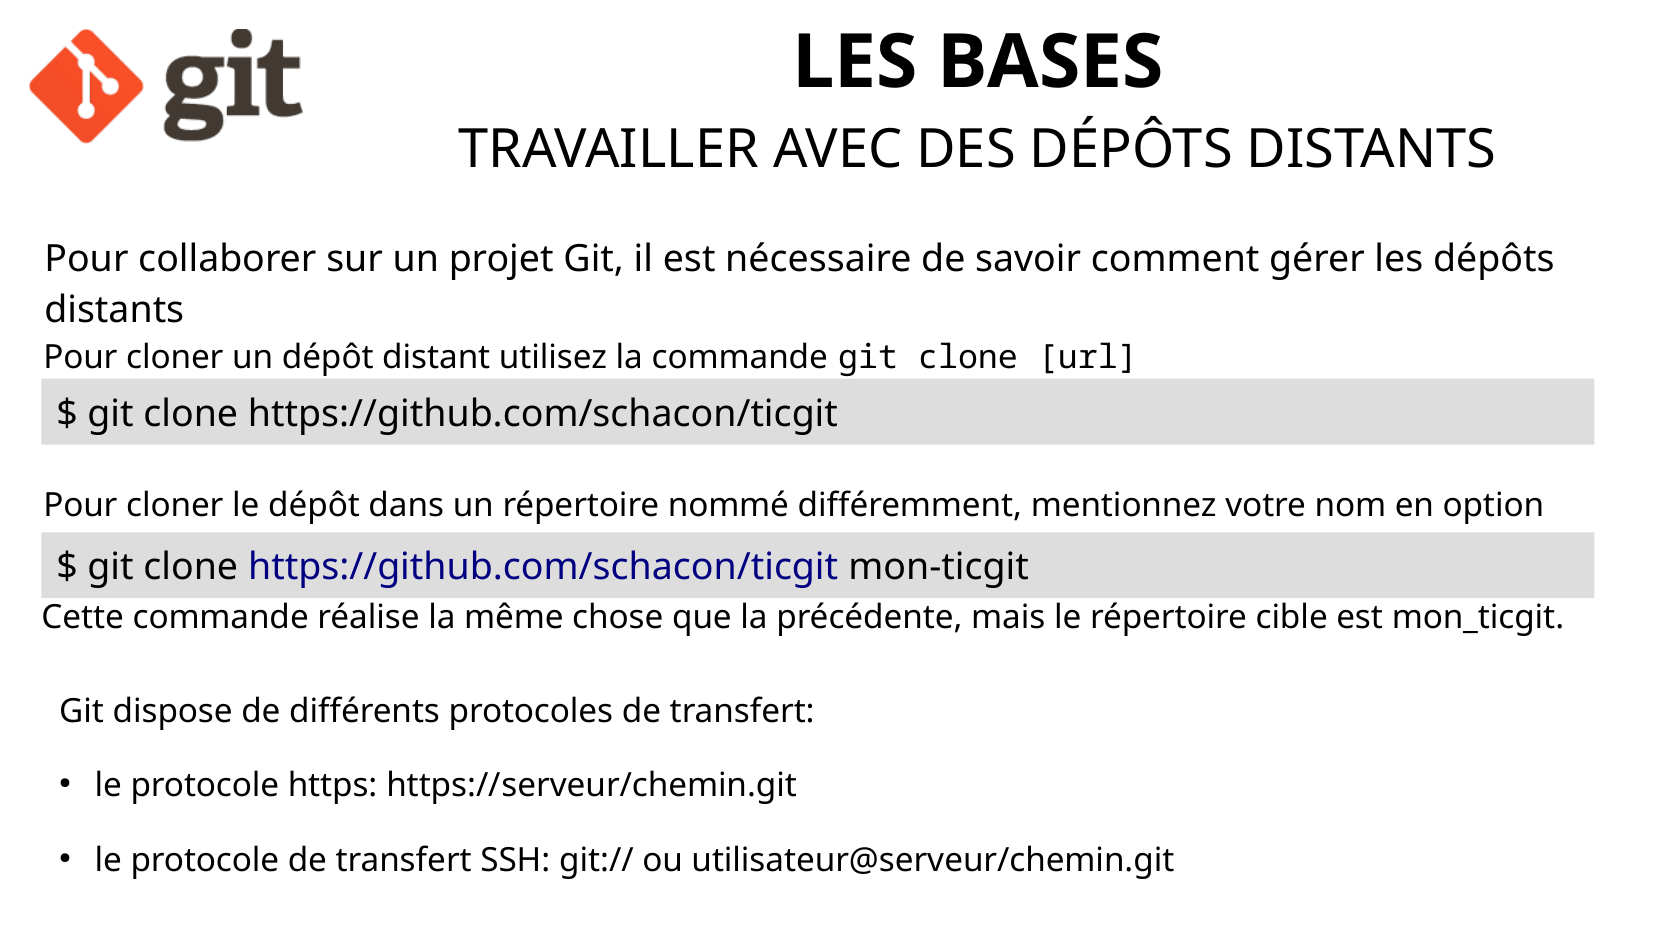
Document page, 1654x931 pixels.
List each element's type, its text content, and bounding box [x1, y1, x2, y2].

text_box $ git clone https://github.com/schacon/ticgit mon-ticgit [41, 532, 1595, 590]
text_box $ git clone https://github.com/schacon/ticgit [41, 378, 1595, 436]
picture [29, 29, 303, 144]
text_box Git dispose de différents protocoles de transfert: le protocole https: https://serveur/chemin.git le protocole de transfert SSH: git:// ou utilisateur@serveur/chemin.git [44, 679, 1654, 865]
text_box Pour cloner le dépôt dans un répertoire nommé différemment, mentionnez votre nom en option [43, 468, 1595, 540]
text_box Cette commande réalise la même chose que la précédente, mais le répertoire cible est mon_ticgit. [41, 596, 1595, 634]
text_box Pour cloner un dépôt distant utilisez la commande git clone [url] [43, 320, 1595, 392]
text_box Les bases Travailler avec des dépôts distants [302, 0, 1654, 198]
text_box Pour collaborer sur un projet Git, il est nécessaire de savoir comment gérer les dépôts distants [29, 224, 1654, 324]
